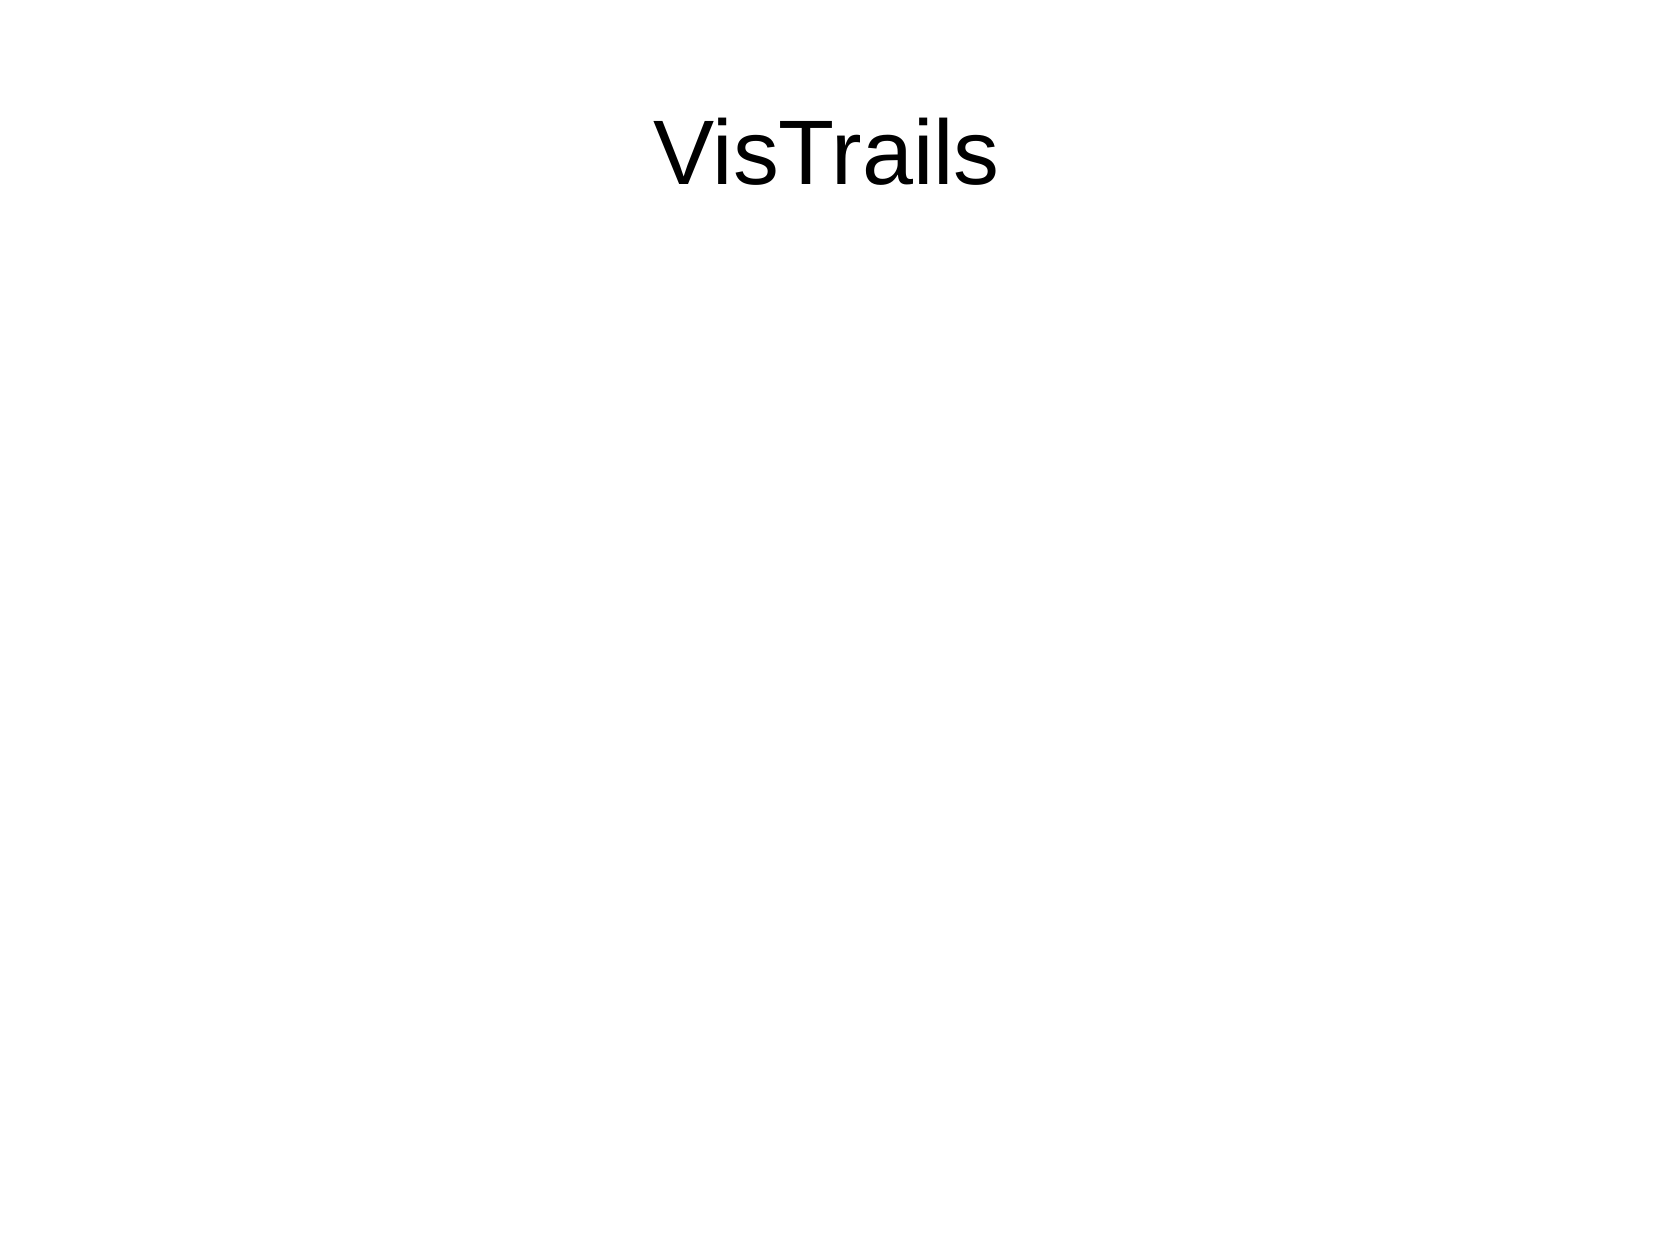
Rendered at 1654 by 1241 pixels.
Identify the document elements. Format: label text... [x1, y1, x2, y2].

title VisTrails [82, 49, 1571, 257]
